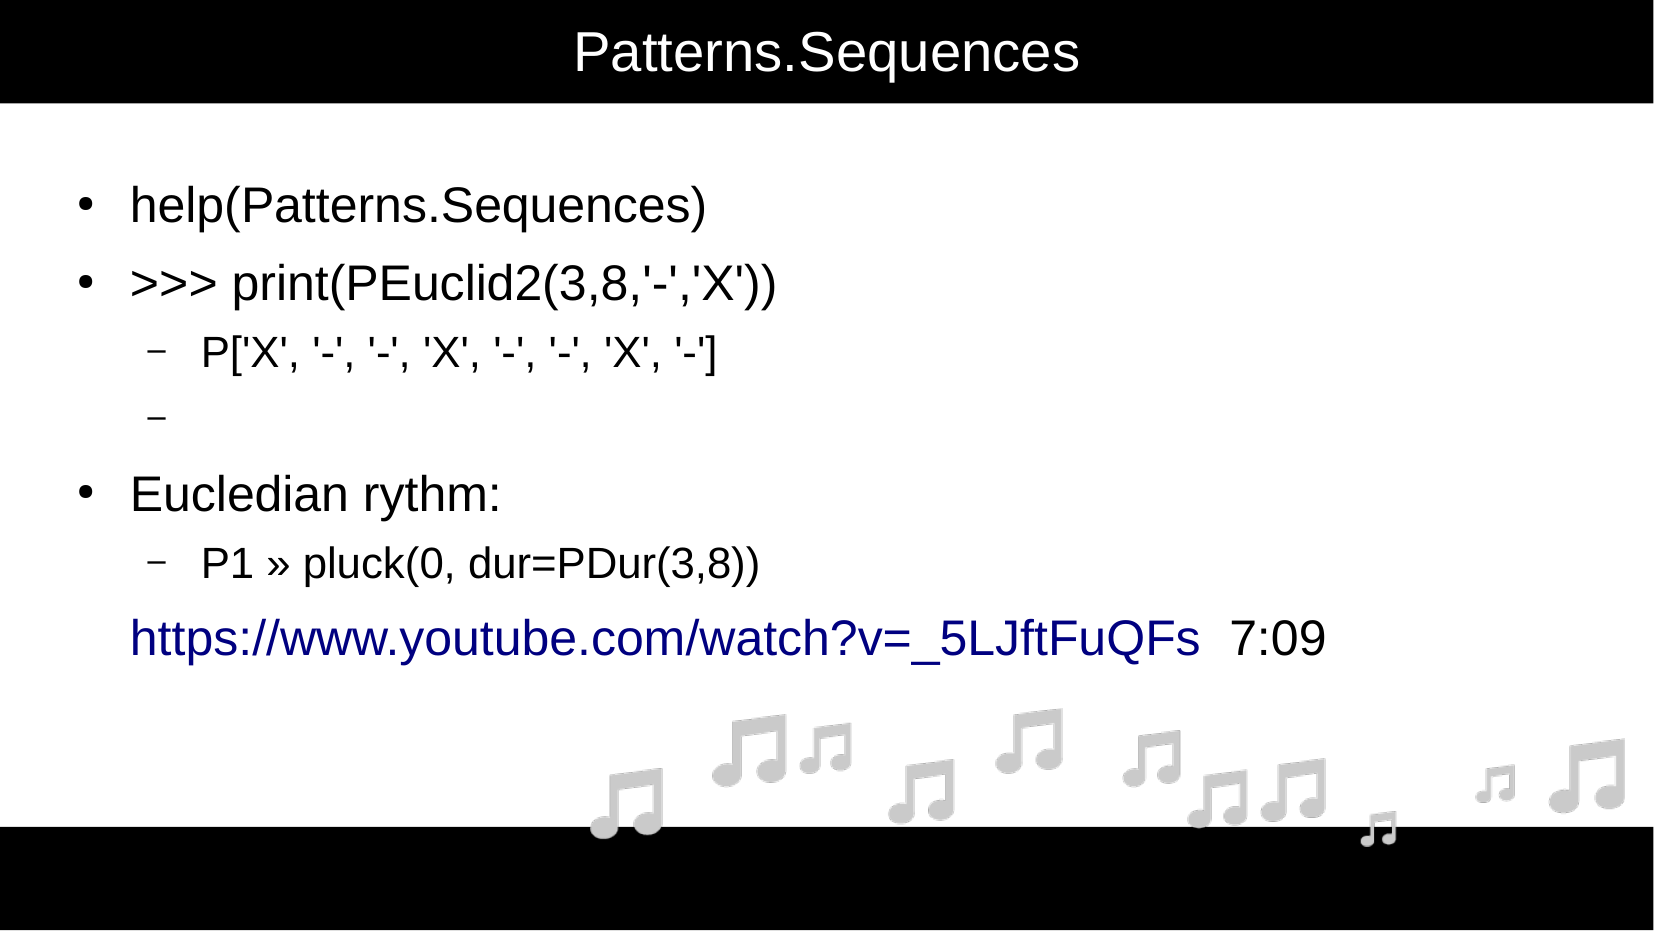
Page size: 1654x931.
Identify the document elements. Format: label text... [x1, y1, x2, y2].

list help(Patterns.Sequences) >>> print(PEuclid2(3,8,'-','X')) P['X', '-', '-', 'X', '-', '-', 'X', '-'] Eucledian rythm: P1 » pluck(0, dur=PDur(3,8)) https://www.youtube.com/watch?v=_5LJftFuQFs 7:09 [59, 177, 1595, 768]
title Patterns.Sequences [59, 6, 1595, 98]
